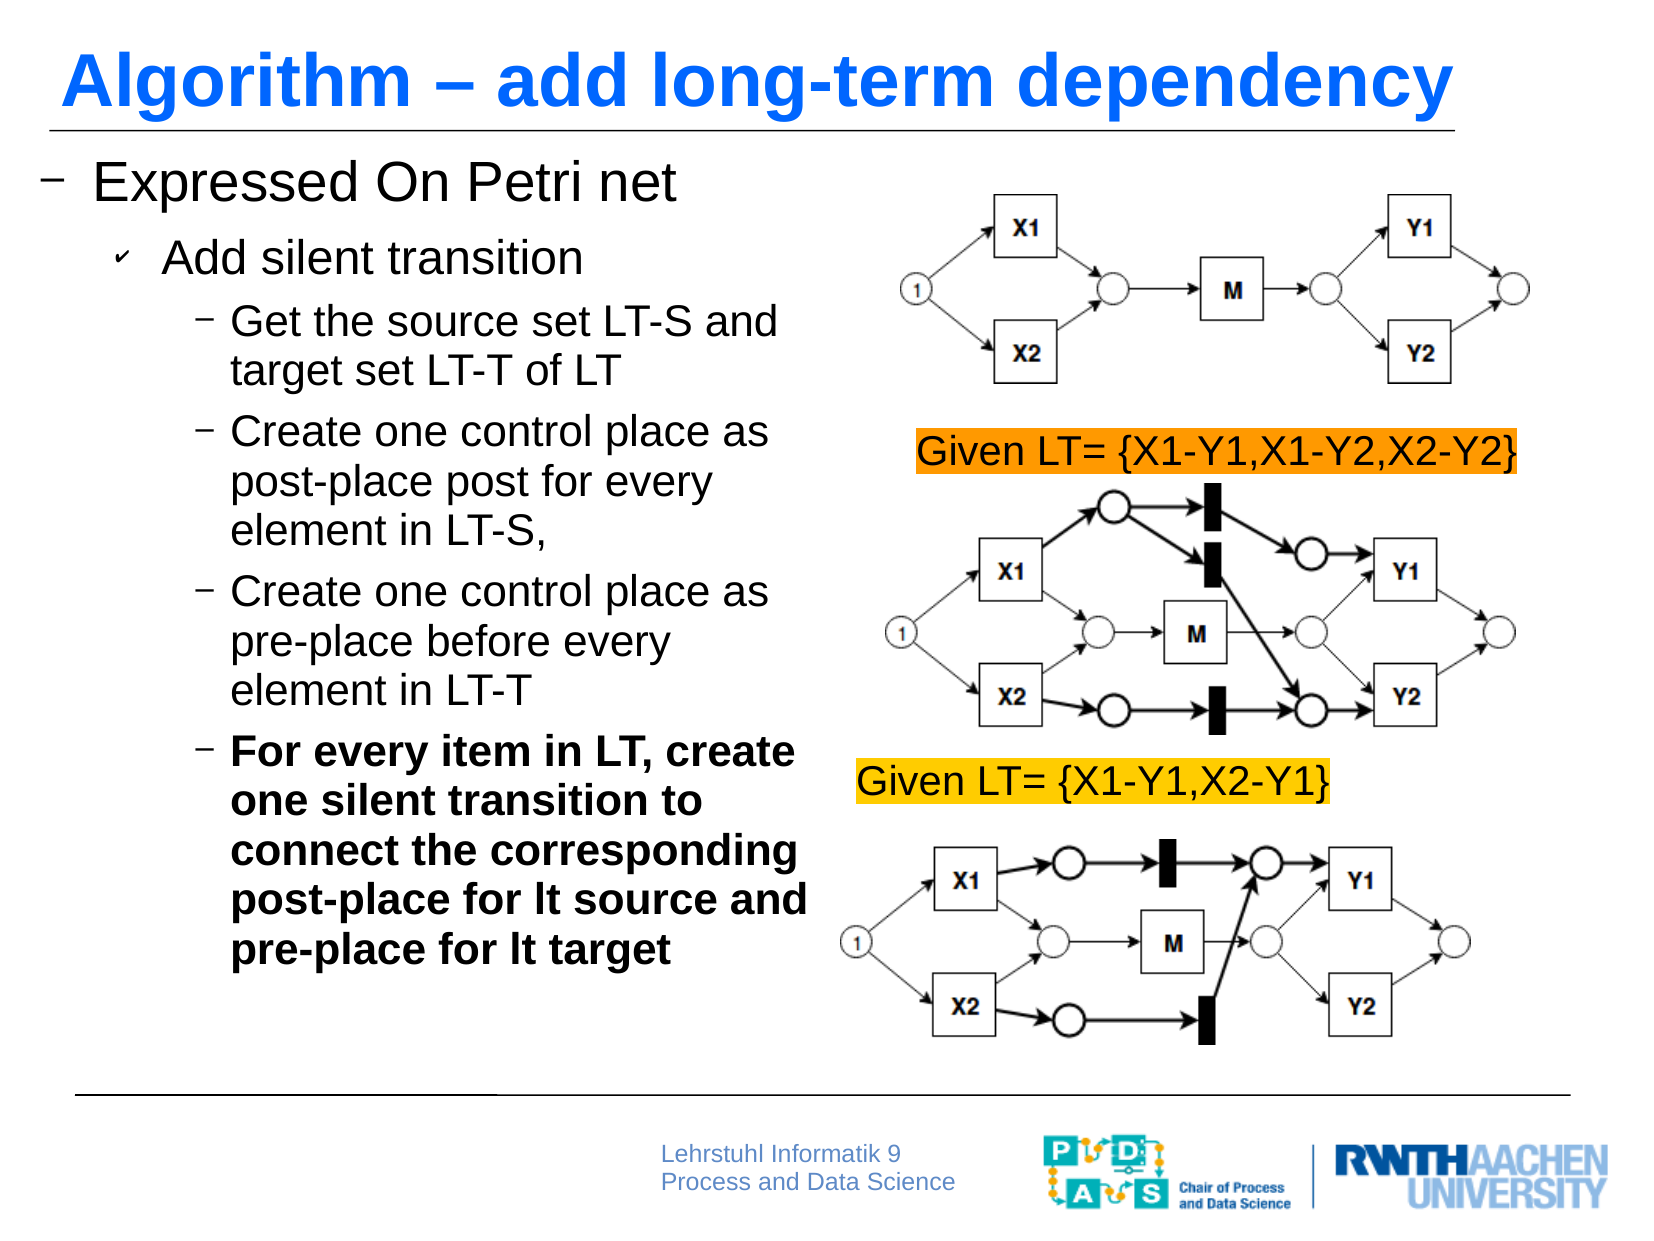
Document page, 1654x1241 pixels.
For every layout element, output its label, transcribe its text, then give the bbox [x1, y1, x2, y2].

picture [840, 839, 1471, 1045]
text_box Given LT= {X1-Y1,X2-Y1} [735, 750, 1501, 826]
text_box Given LT= {X1-Y1,X1-Y2,X2-Y2} [795, 420, 1561, 496]
title Algorithm – add long-term dependency [60, 30, 1549, 131]
picture [885, 496, 1516, 736]
list Expressed On Petri net Add silent transition Get the source set LT-S and target set LT-T of LT Create one control place as post-place post for every element in LT-S, Create one control place as pre-place before every element in LT-T For every item in LT, create one silent transition to connect the corresponding post-place for lt source and pre-place for lt target [0, 150, 811, 1021]
picture [1005, 1090, 1647, 1241]
picture [900, 194, 1530, 384]
